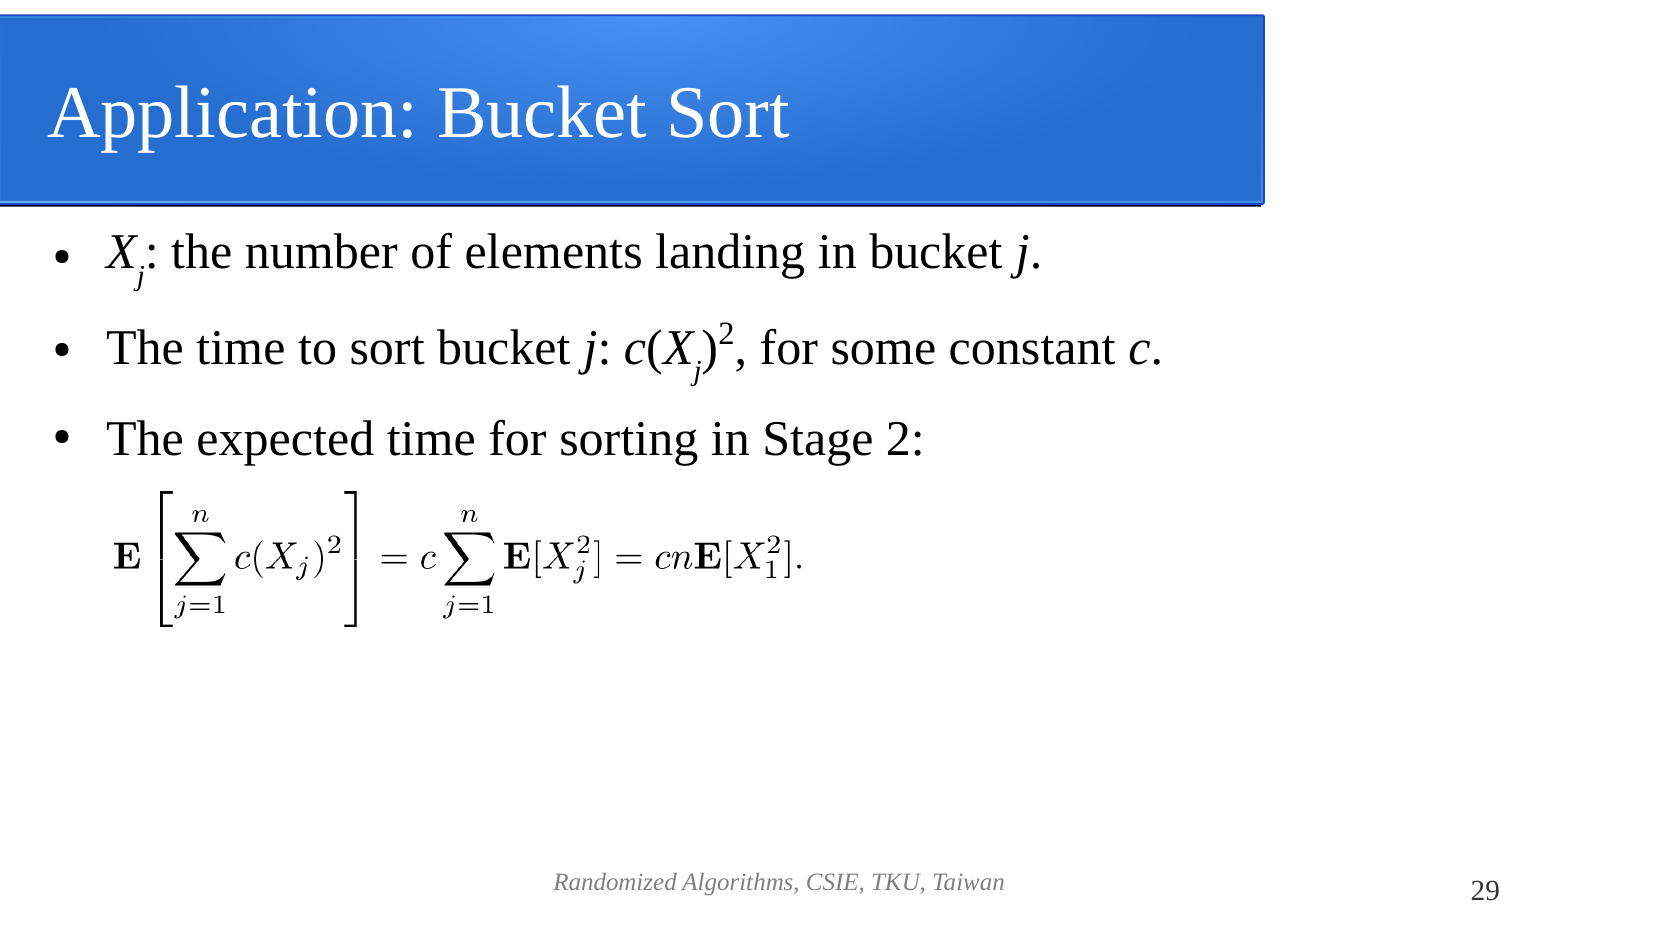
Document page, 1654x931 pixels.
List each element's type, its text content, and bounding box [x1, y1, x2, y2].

title Application: Bucket Sort [47, 35, 1199, 189]
list Xj: the number of elements landing in bucket j. The time to sort bucket j: c(Xj)2, for some constant c. The expected time for sorting in Stage 2: [35, 224, 1524, 764]
picture [114, 491, 801, 628]
